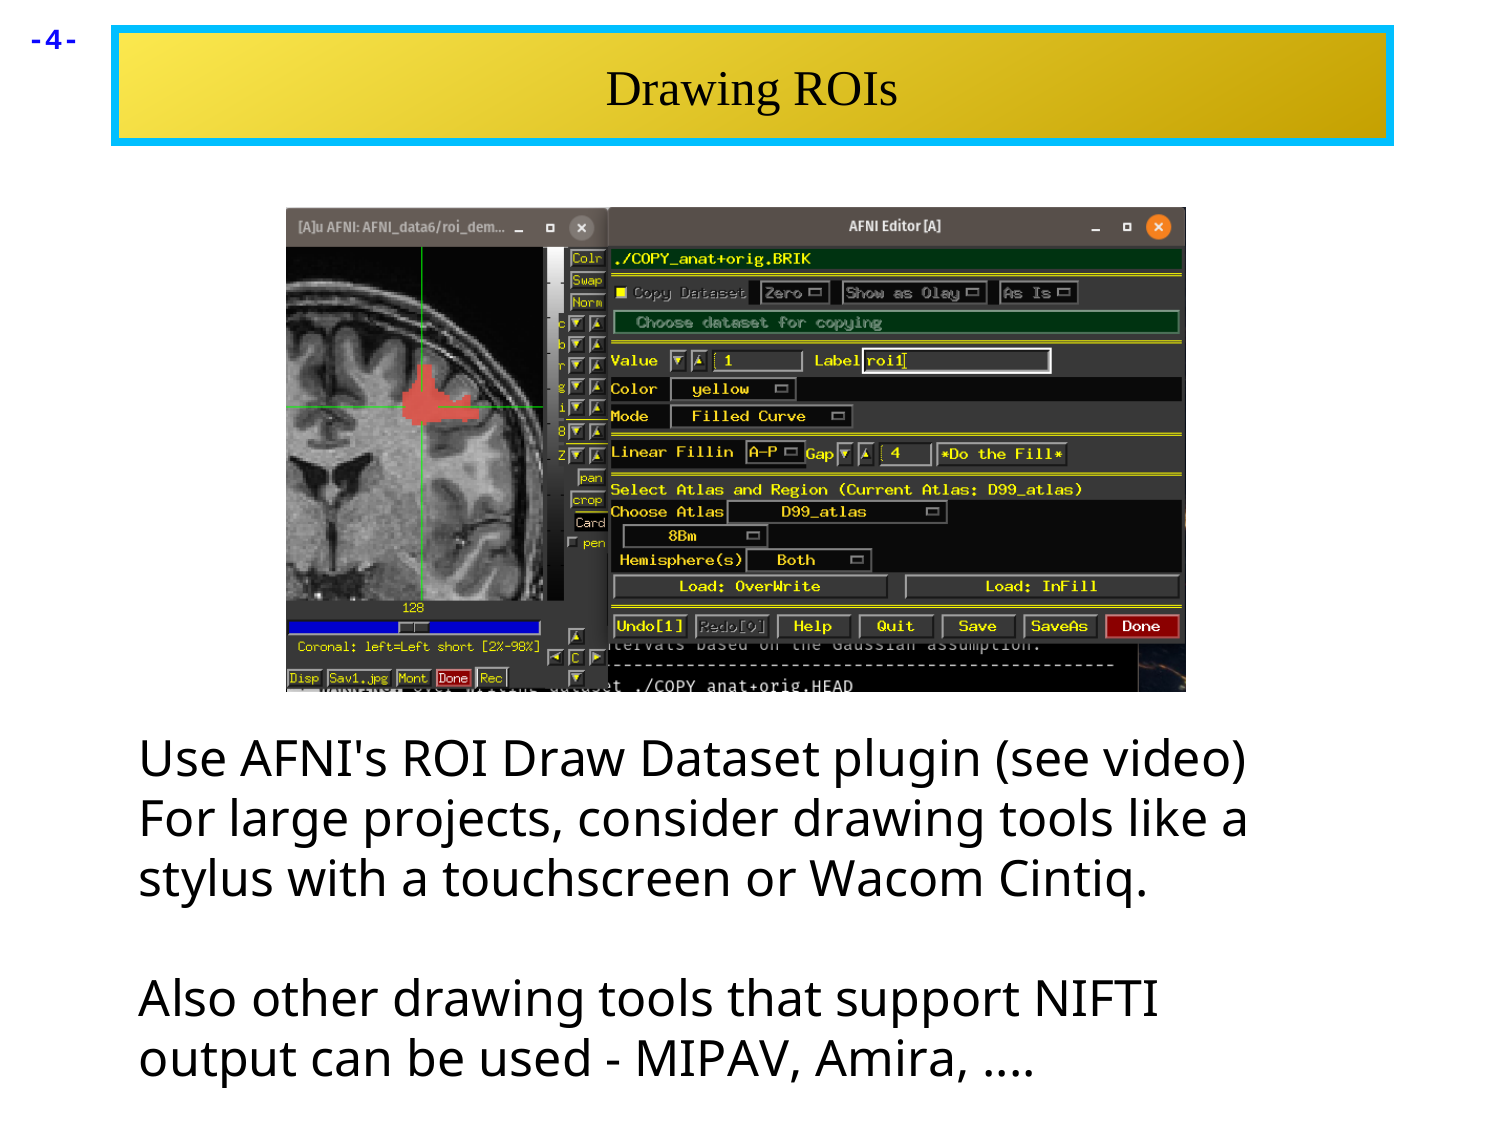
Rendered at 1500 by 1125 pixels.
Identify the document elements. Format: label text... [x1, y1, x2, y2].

title Drawing ROIs [114, 29, 1390, 142]
text_box Use AFNI's ROI Draw Dataset plugin (see video) For large projects, consider drawing tools like a stylus with a touchscreen or Wacom Cintiq. Also other drawing tools that support NIFTI output can be used - MIPAV, Amira, .... [124, 719, 1345, 1125]
picture [286, 207, 1186, 692]
